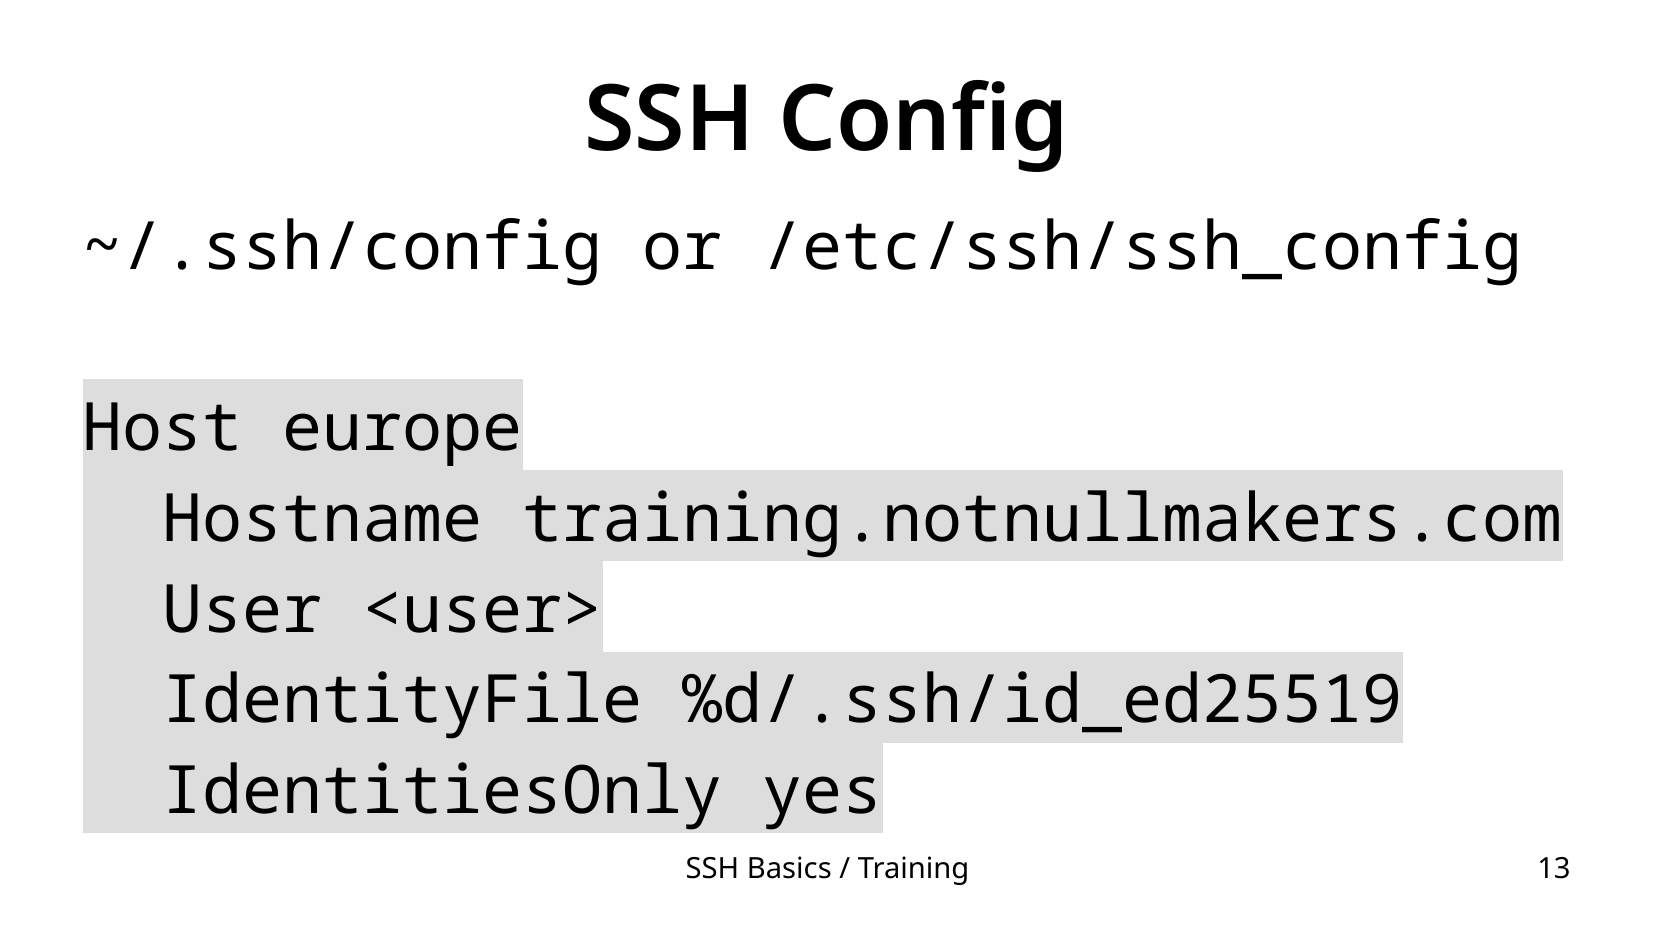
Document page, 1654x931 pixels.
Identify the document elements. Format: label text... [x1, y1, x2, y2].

subtitle ~/.ssh/config or /etc/ssh/ssh_config Host europe Hostname training.notnullmakers.com User <user> IdentityFile %d/.ssh/id_ed25519 IdentitiesOnly yes [82, 197, 1571, 786]
title SSH Config [82, 37, 1571, 193]
